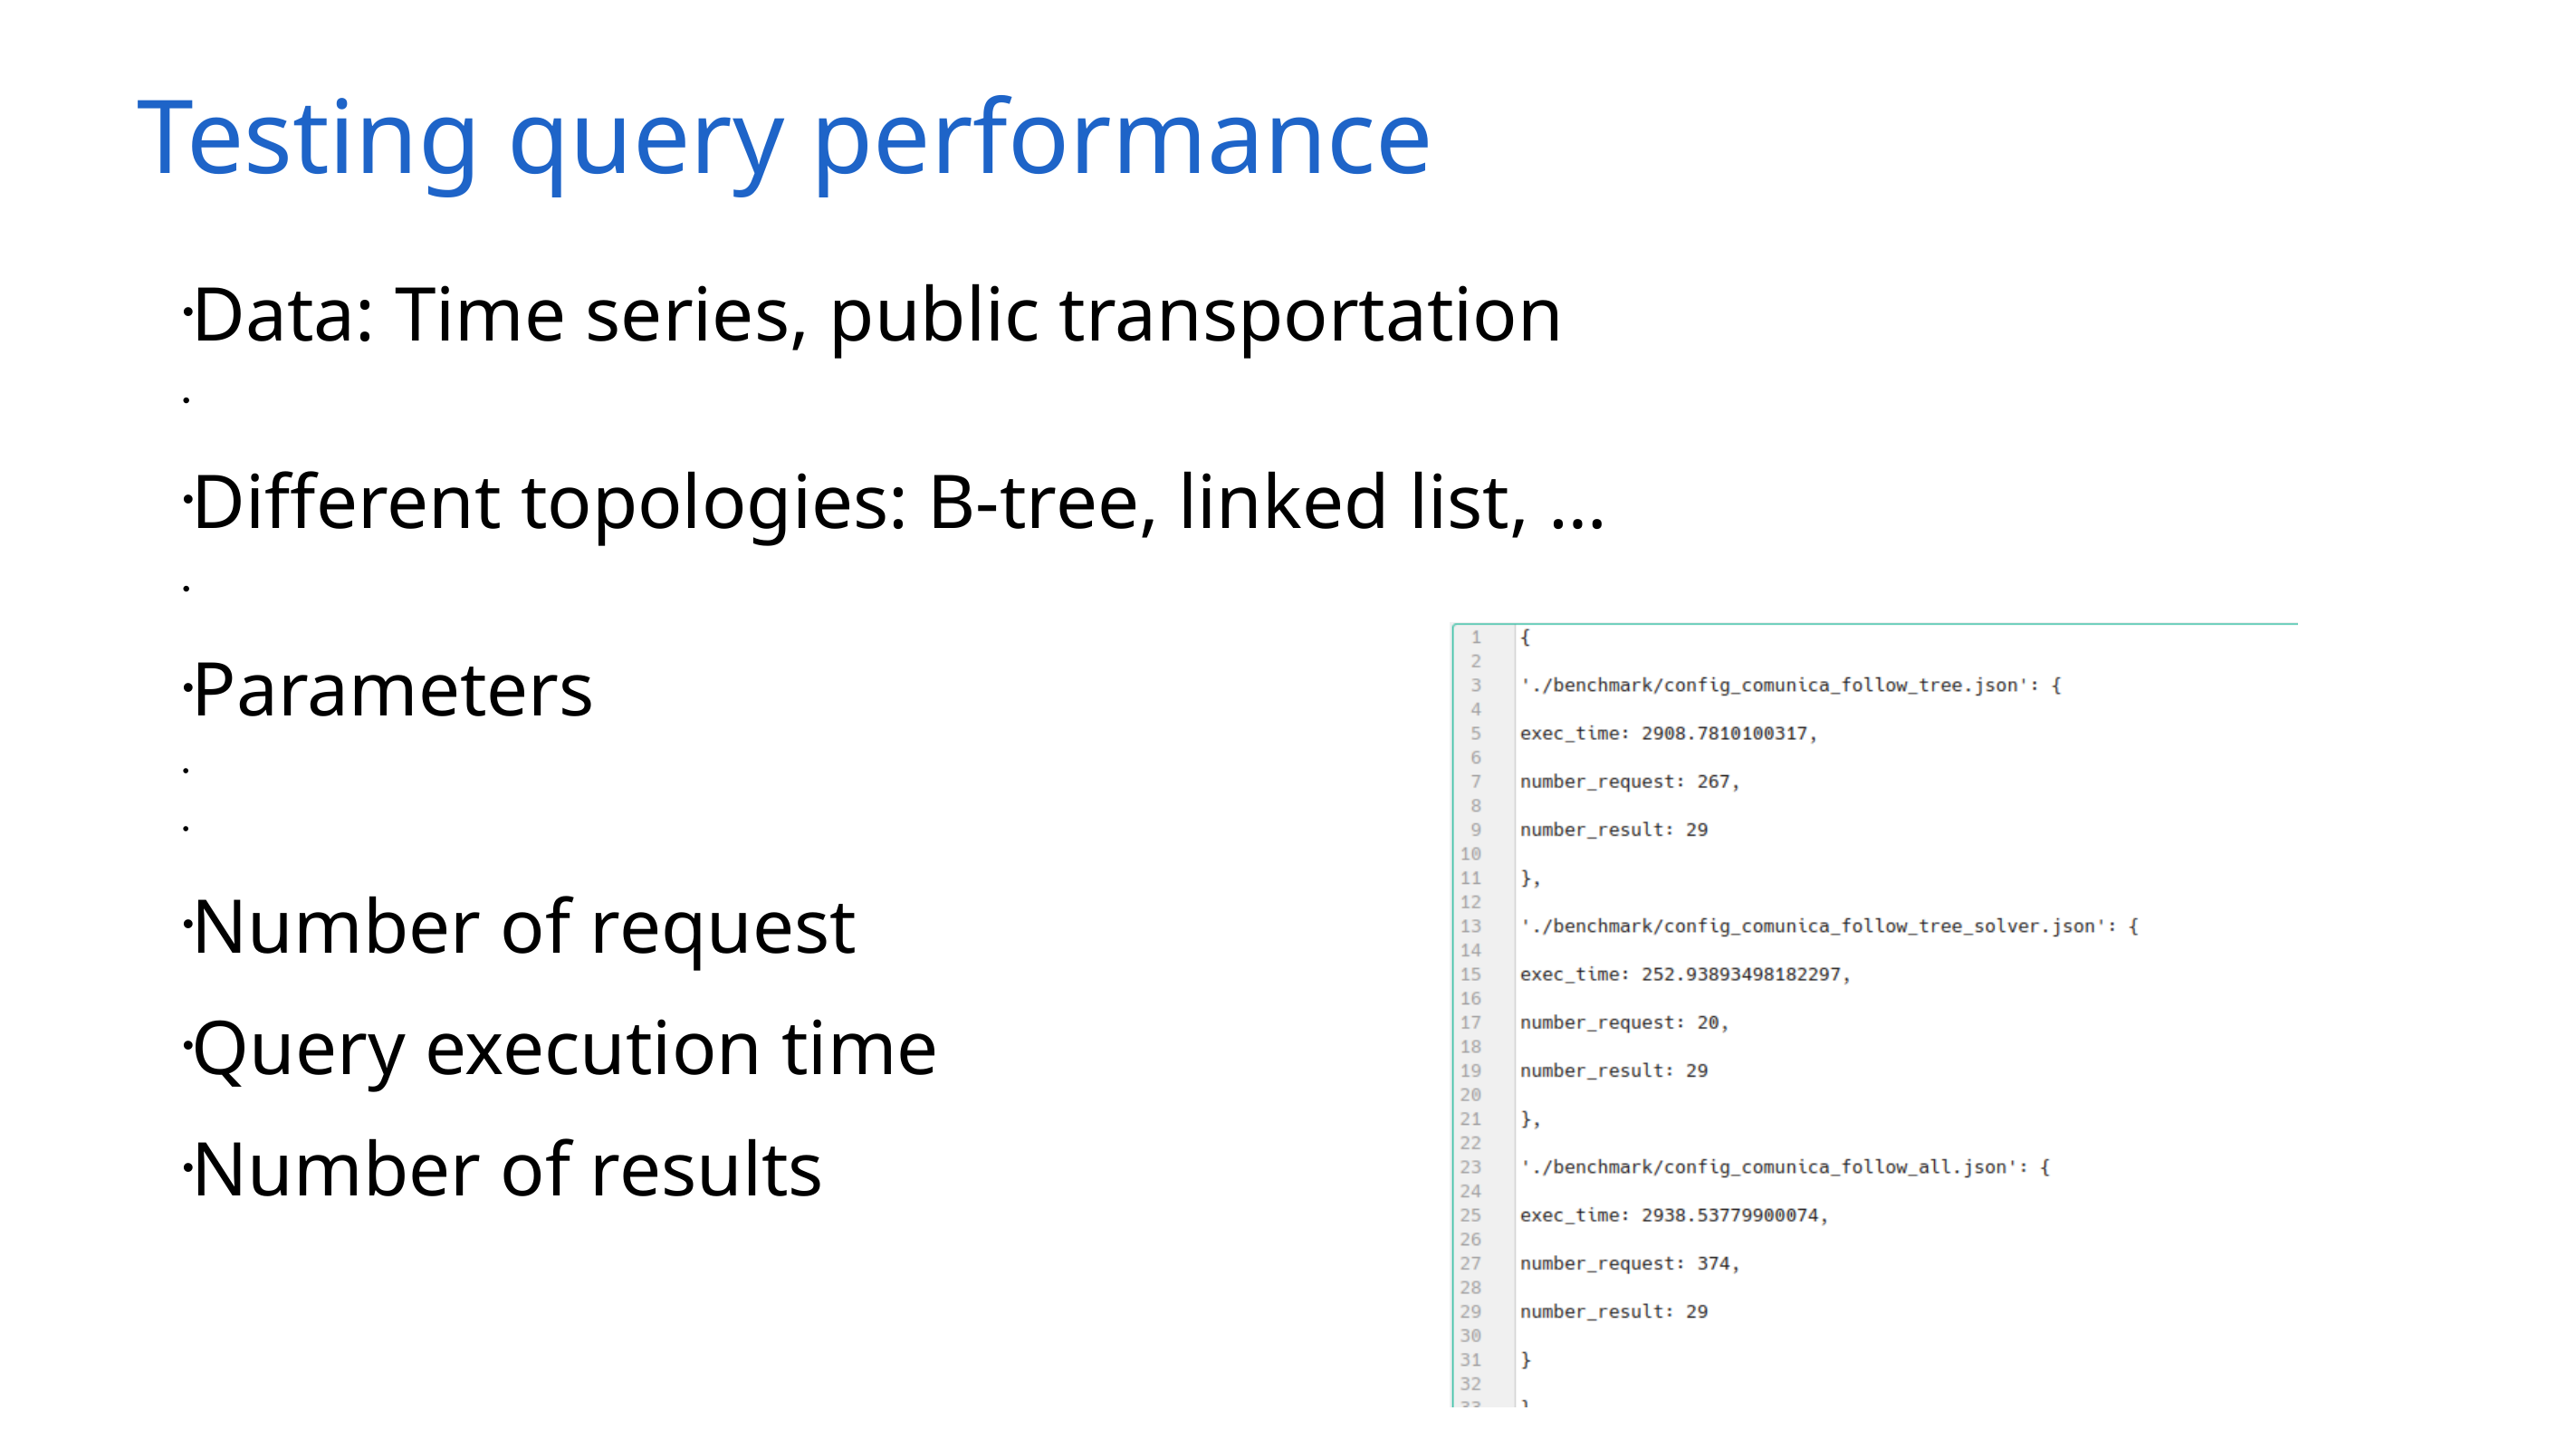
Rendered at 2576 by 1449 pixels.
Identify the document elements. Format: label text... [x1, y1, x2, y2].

list Data: Time series, public transportation Different topologies: B-tree, linked list, … Parameters Number of request Query execution time Number of results [124, 234, 2456, 1229]
title Testing query performance [123, 76, 2456, 206]
picture [1450, 622, 2298, 1407]
